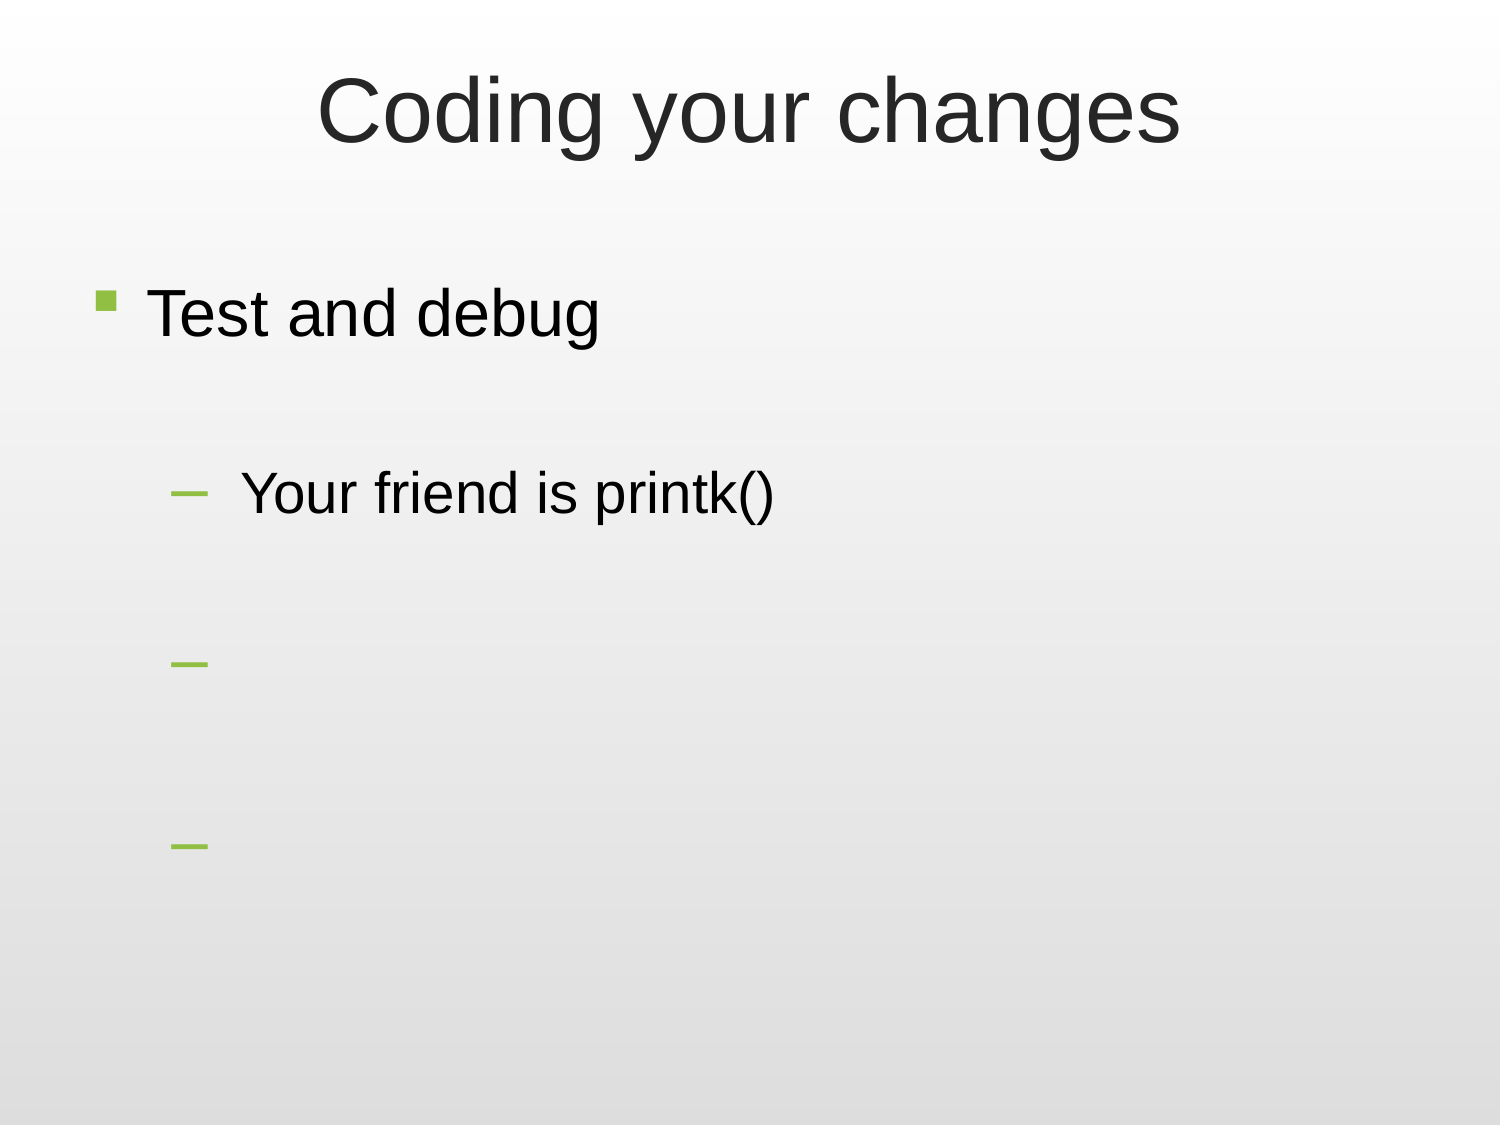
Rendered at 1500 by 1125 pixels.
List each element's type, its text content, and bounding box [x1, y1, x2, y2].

title Coding your changes [75, 19, 1425, 191]
list Test and debug Your friend is printk() [75, 262, 1425, 1005]
